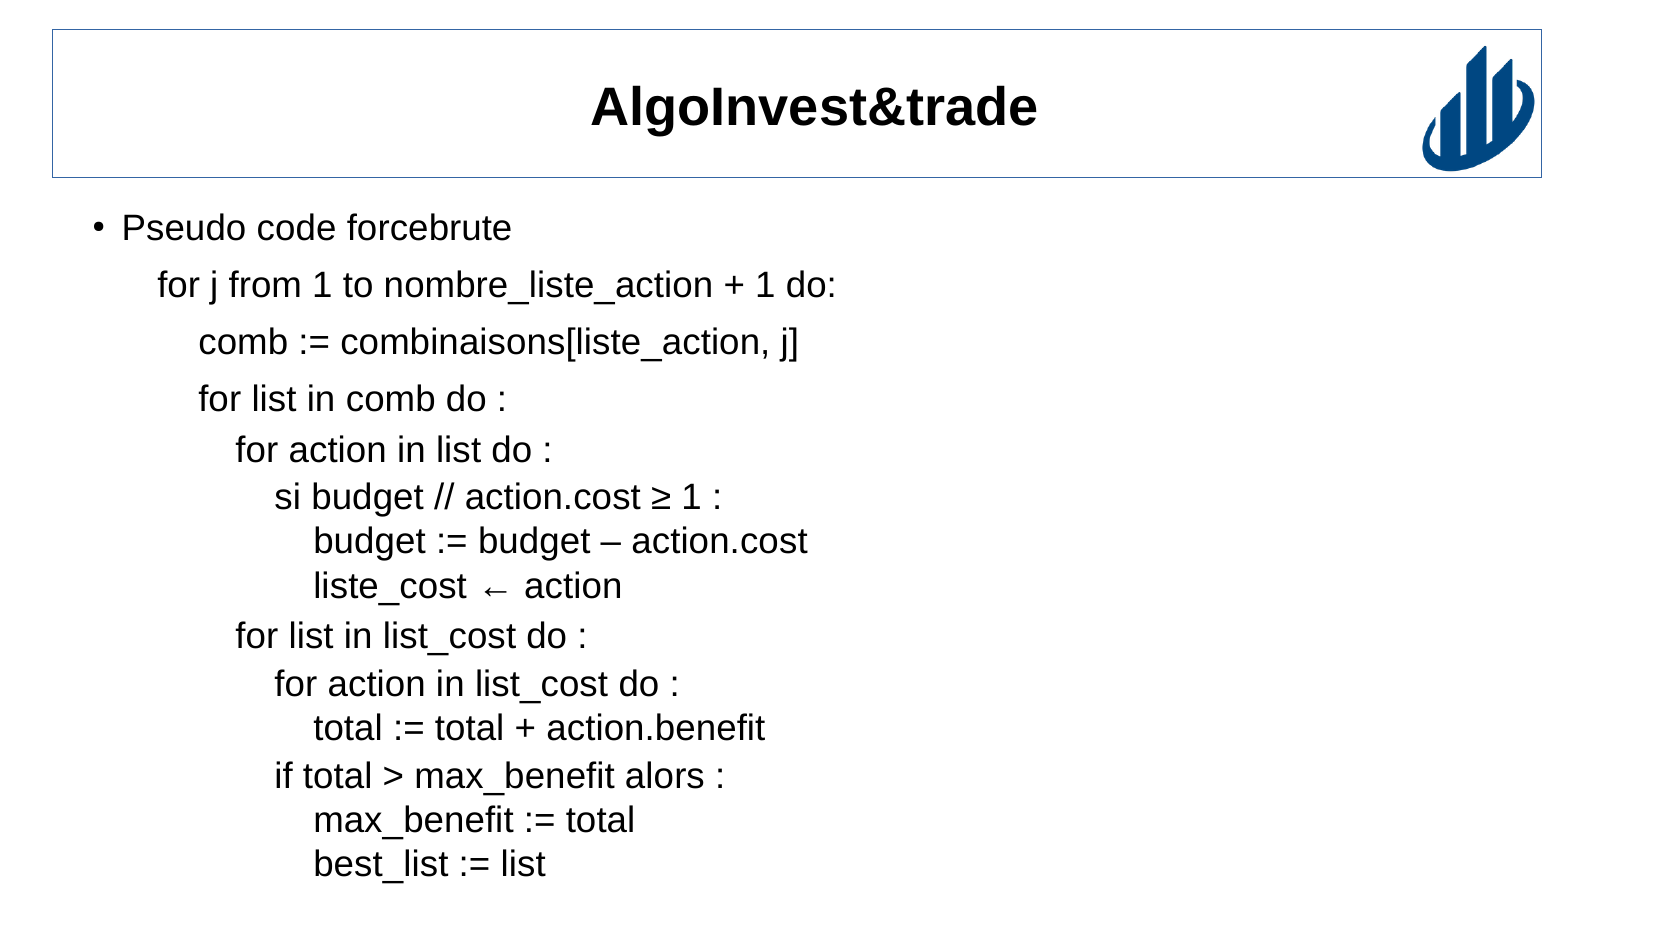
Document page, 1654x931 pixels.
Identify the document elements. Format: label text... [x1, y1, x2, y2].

list Pseudo code forcebrute for j from 1 to nombre_liste_action + 1 do: comb := combinaisons[liste_action, j] for list in comb do : for action in list do : si budget // action.cost ≥ 1 : budget := budget – action.cost liste_cost ← action for list in list_cost do : for action in list_cost do : total := total + action.benefit if total > max_benefit alors : max_benefit := total best_list := list [82, 206, 1536, 886]
text_box AlgoInvest&trade [52, 29, 1542, 178]
